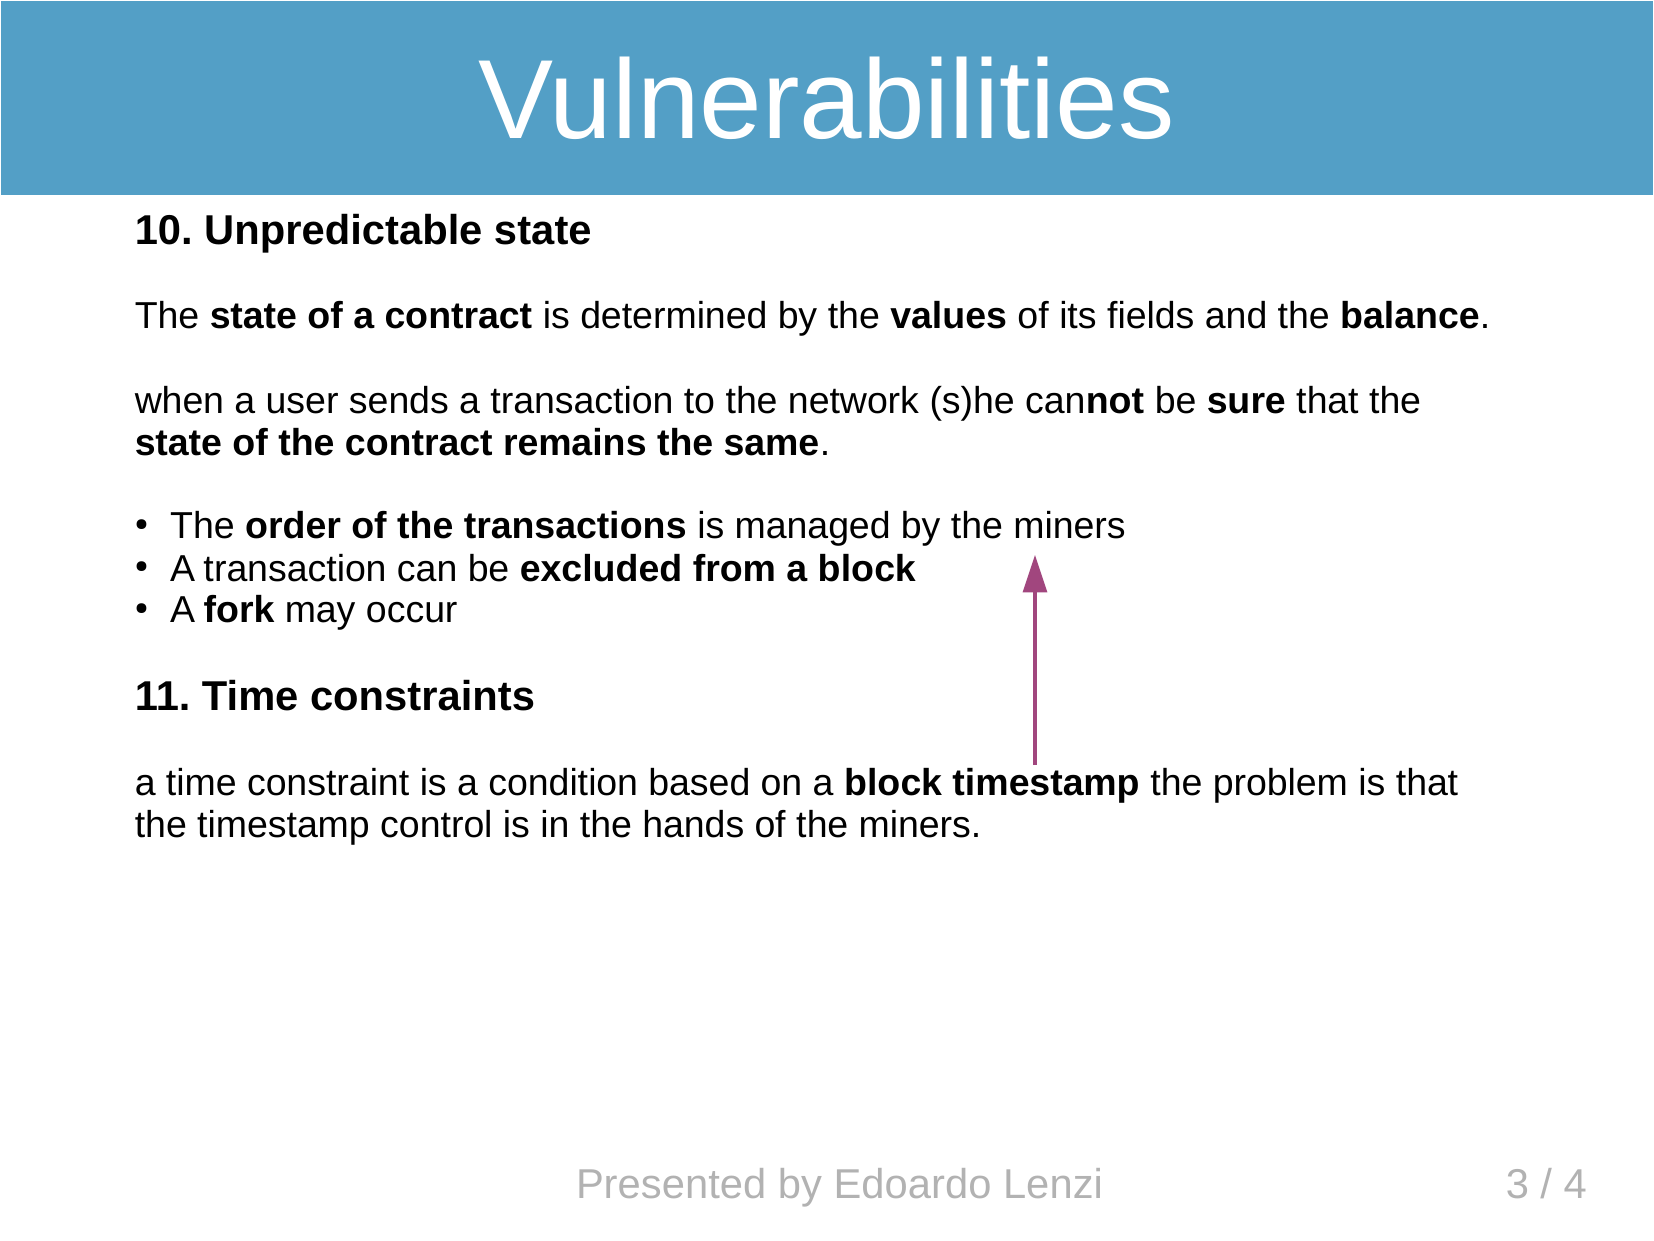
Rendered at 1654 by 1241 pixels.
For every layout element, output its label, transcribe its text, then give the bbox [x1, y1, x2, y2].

list Presented by Edoardo Lenzi 3 / 4 [505, 1160, 1654, 1241]
title Vulnerabilities [82, 0, 1571, 204]
text_box 10. Unpredictable state The state of a contract is determined by the values of its fields and the balance. when a user sends a transaction to the network (s)he cannot be sure that the state of the contract remains the same. The order of the transactions is managed by the miners A transaction can be excluded from a block A fork may occur 11. Time constraints a time constraint is a condition based on a block timestamp the problem is that the timestamp control is in the hands of the miners. [120, 199, 1516, 937]
text_box [1571, 0, 1654, 196]
text_box [0, 0, 82, 196]
